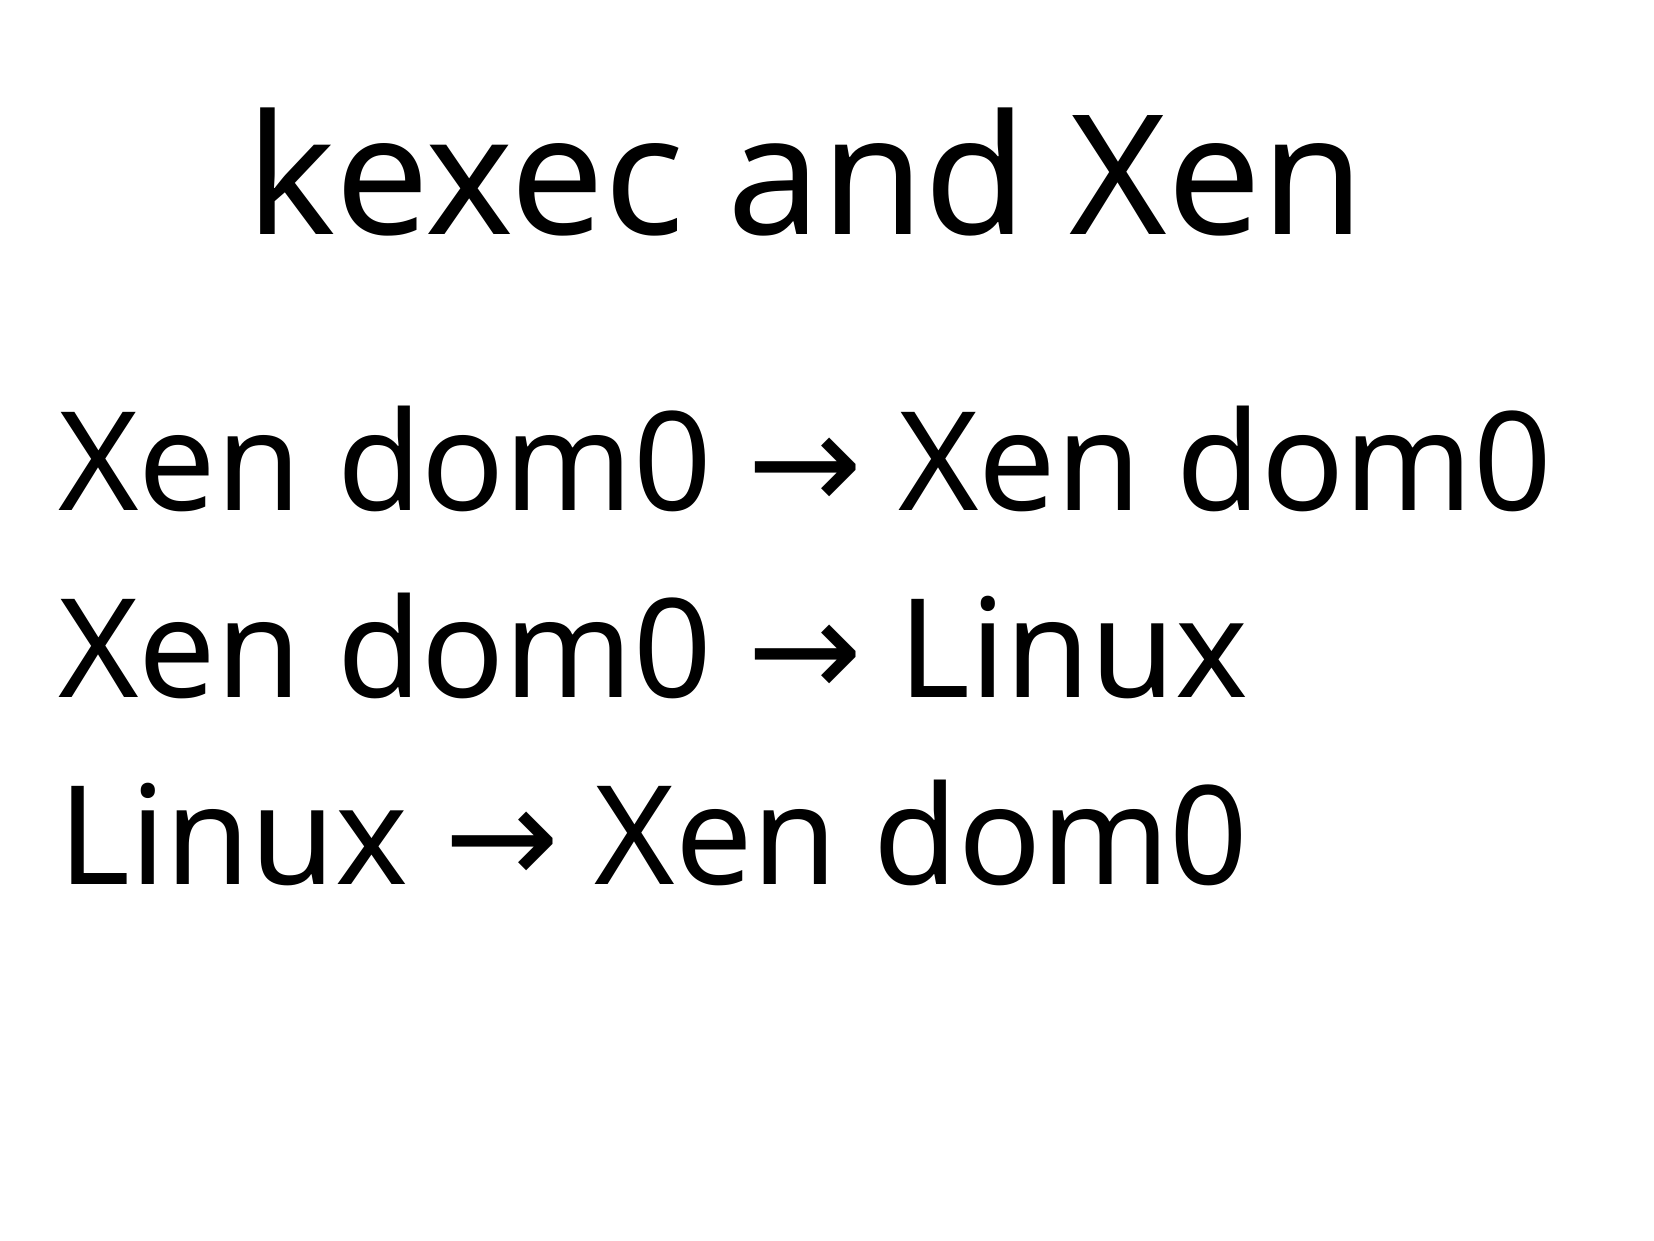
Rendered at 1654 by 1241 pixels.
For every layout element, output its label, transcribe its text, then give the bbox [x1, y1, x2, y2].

text_box kexec and Xen Xen dom0 → Xen dom0 Xen dom0 → Linux Linux → Xen dom0 [43, 49, 1610, 830]
